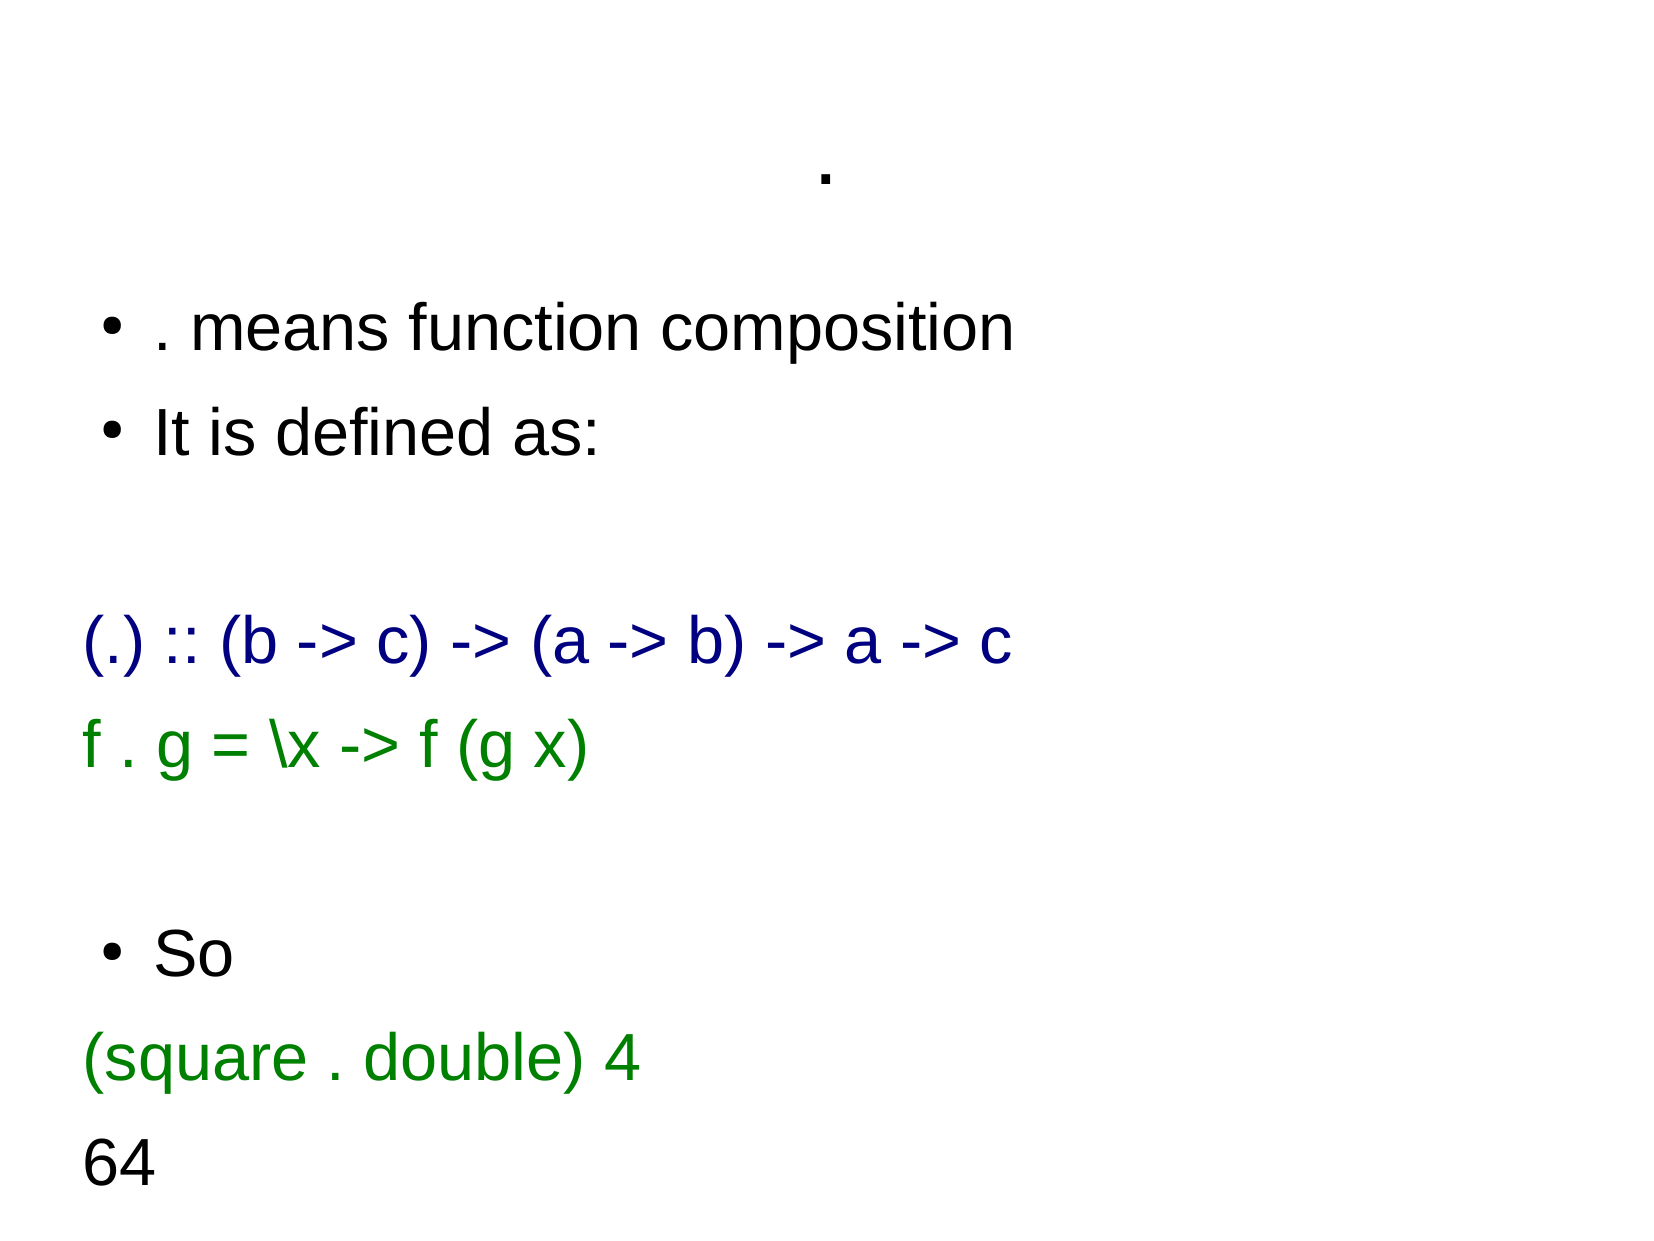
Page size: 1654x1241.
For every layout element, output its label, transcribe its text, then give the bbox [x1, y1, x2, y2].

title . [82, 56, 1571, 250]
list . means function composition It is defined as: (.) :: (b -> c) -> (a -> b) -> a -> c f . g = \x -> f (g x) So (square . double) 4 64 [82, 290, 1571, 1200]
